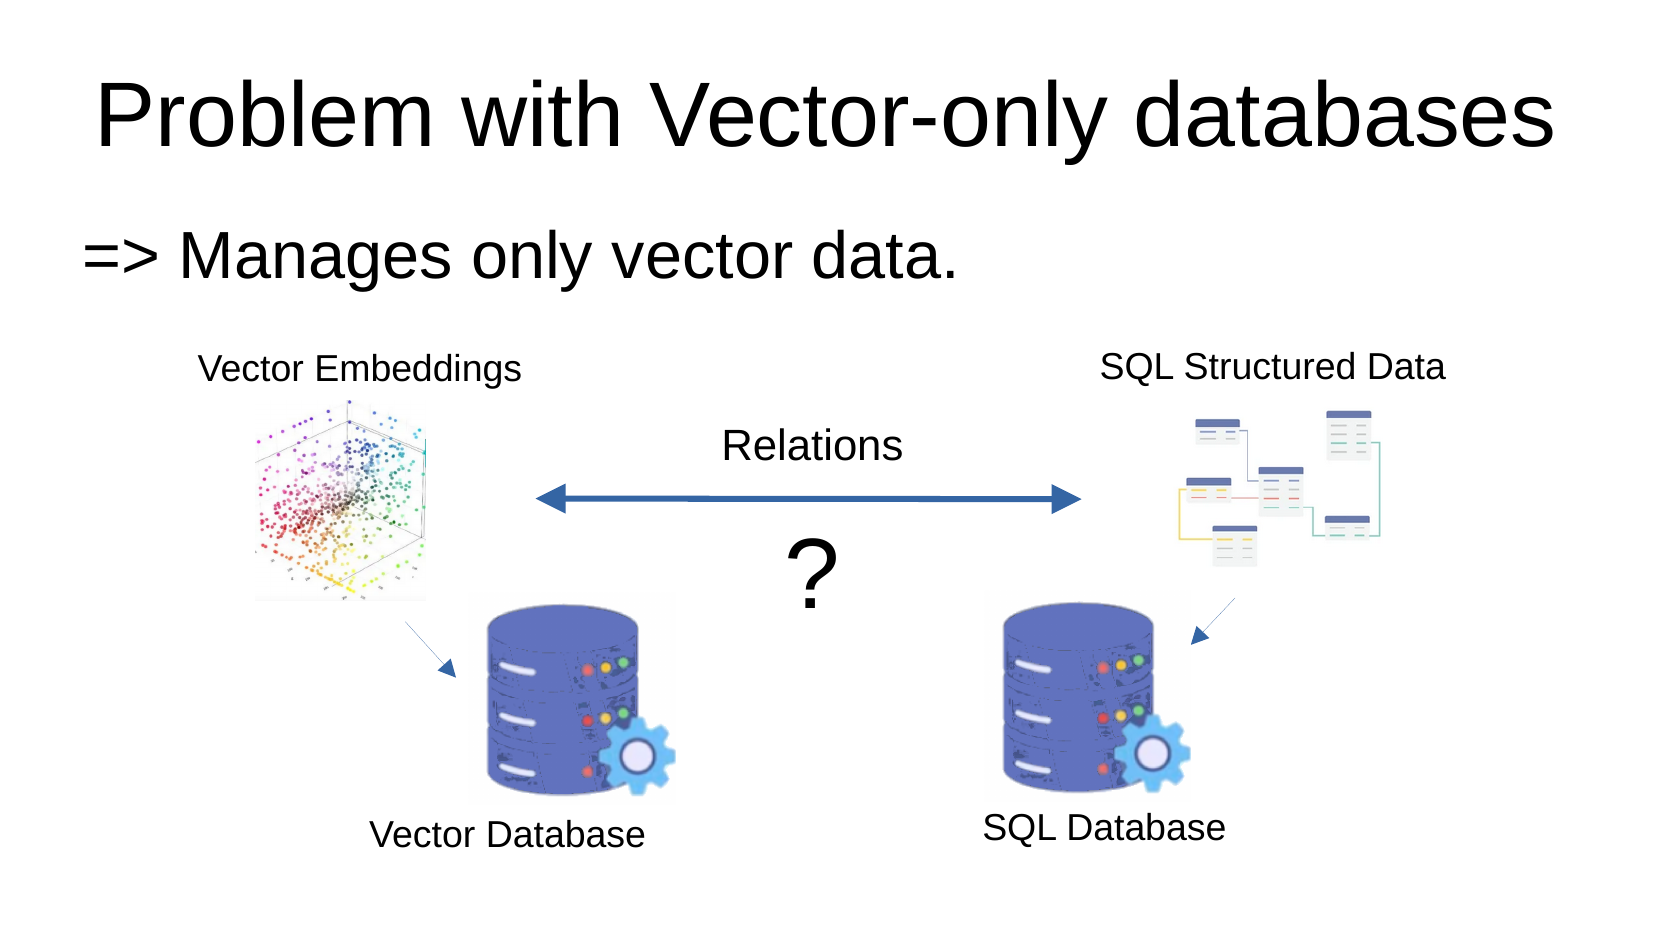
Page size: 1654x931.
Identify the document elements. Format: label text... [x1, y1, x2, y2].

text_box Vector Database [354, 806, 772, 868]
text_box SQL Database [967, 799, 1386, 861]
picture [984, 590, 1191, 799]
picture [255, 401, 426, 602]
text_box Relations ? [607, 413, 1018, 638]
text_box SQL Structured Data [1084, 338, 1480, 395]
list => Manages only vector data. [82, 217, 1571, 332]
picture [1164, 397, 1393, 578]
picture [468, 592, 676, 805]
title Problem with Vector-only databases [82, 37, 1571, 193]
text_box Vector Embeddings [183, 339, 601, 401]
